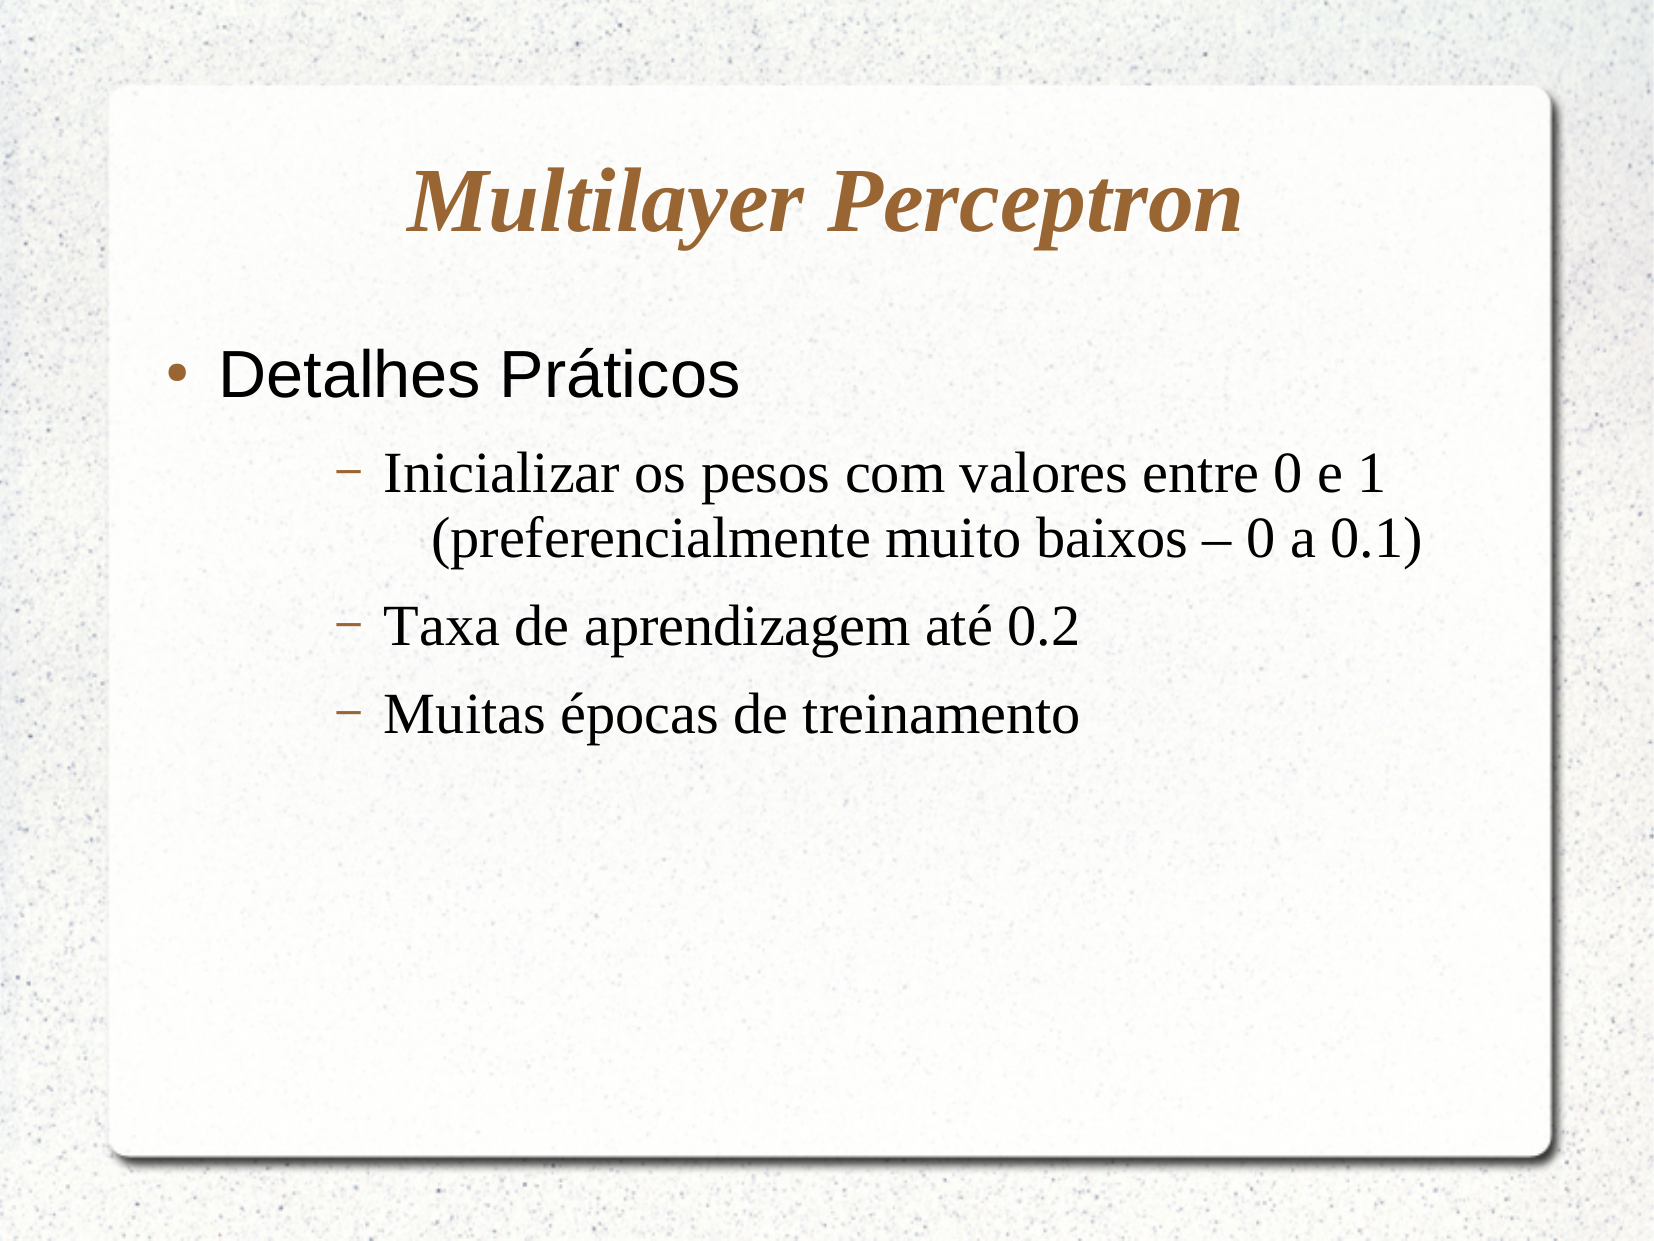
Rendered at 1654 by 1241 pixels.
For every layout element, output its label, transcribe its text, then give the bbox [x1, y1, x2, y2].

title Multilayer Perceptron [118, 96, 1536, 304]
list Detalhes Práticos Inicializar os pesos com valores entre 0 e 1 (preferencialmente muito baixos – 0 a 0.1) Taxa de aprendizagem até 0.2 Muitas épocas de treinamento [147, 336, 1506, 987]
picture [0, 0, 1654, 1241]
